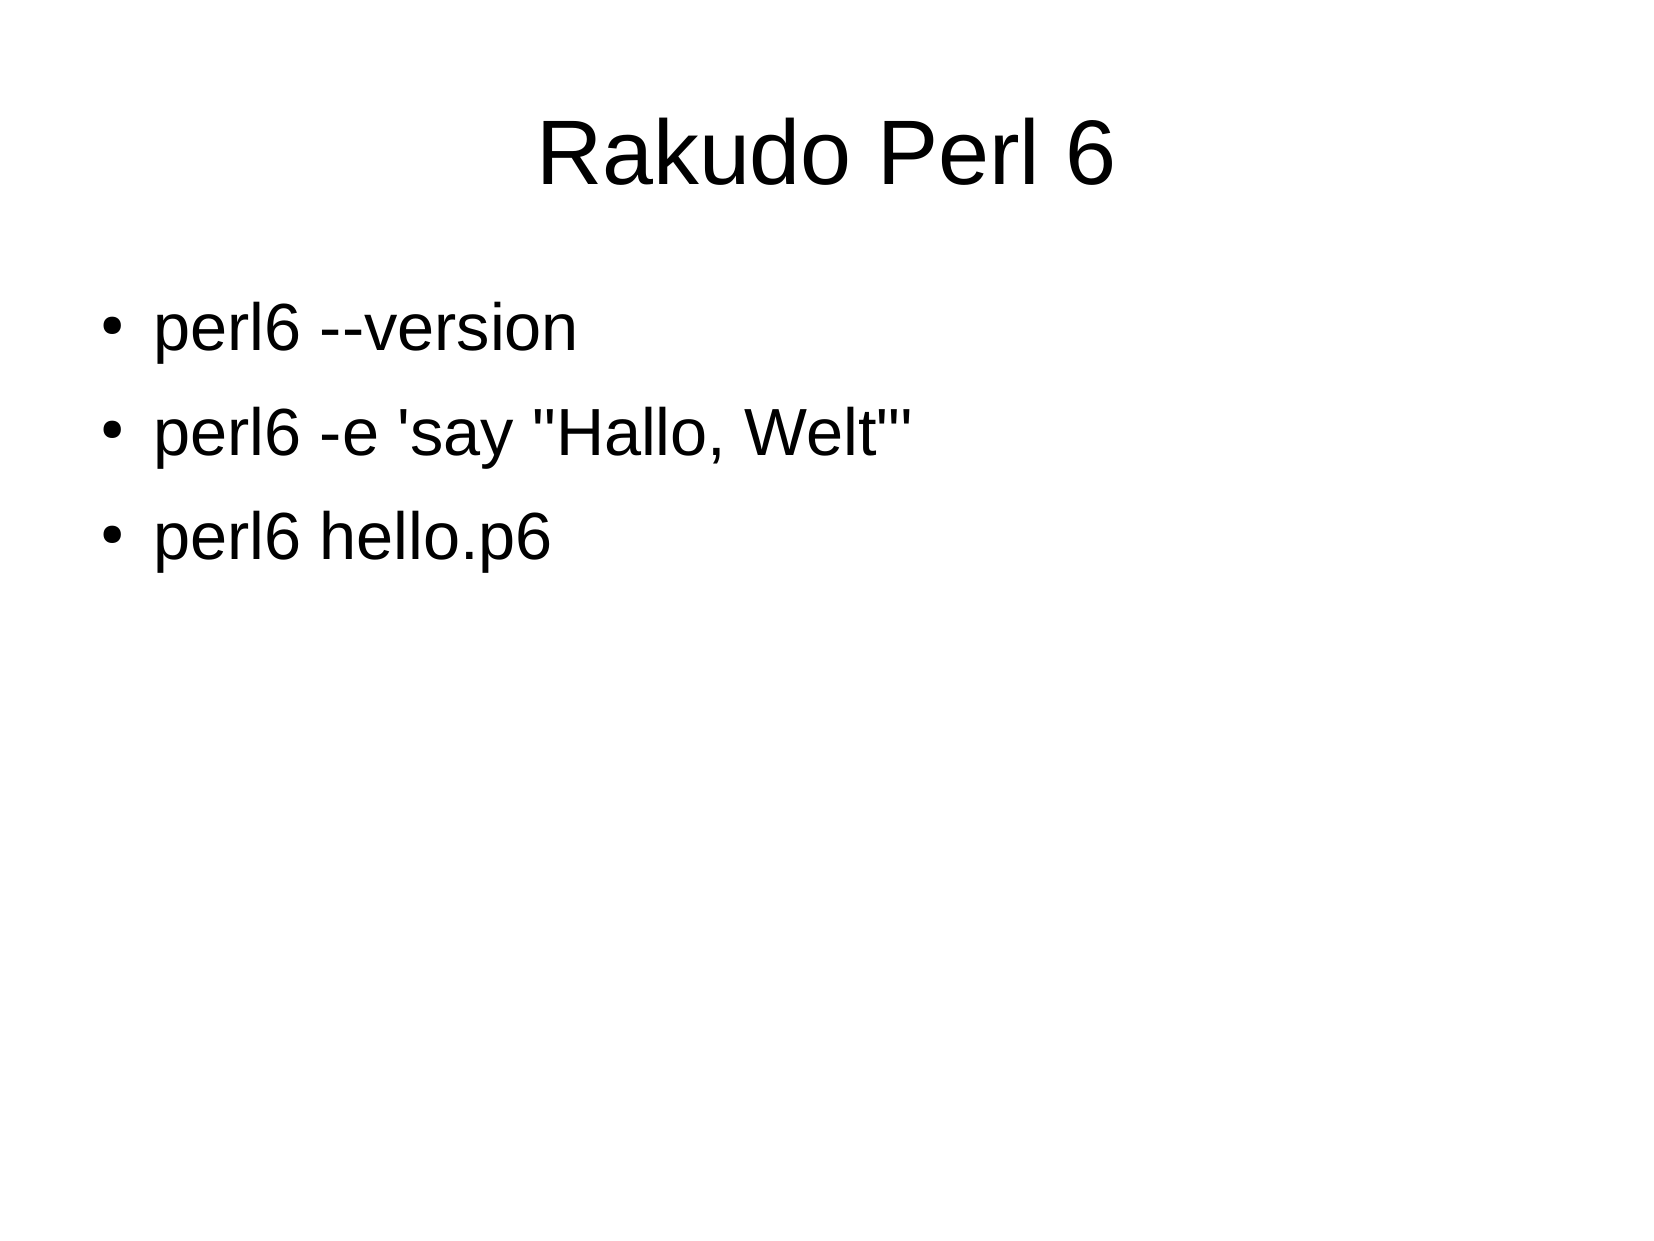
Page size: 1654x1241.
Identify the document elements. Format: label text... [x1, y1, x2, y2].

title Rakudo Perl 6 [82, 49, 1571, 257]
list perl6 --version perl6 -e 'say "Hallo, Welt"' perl6 hello.p6 [82, 290, 1571, 1010]
